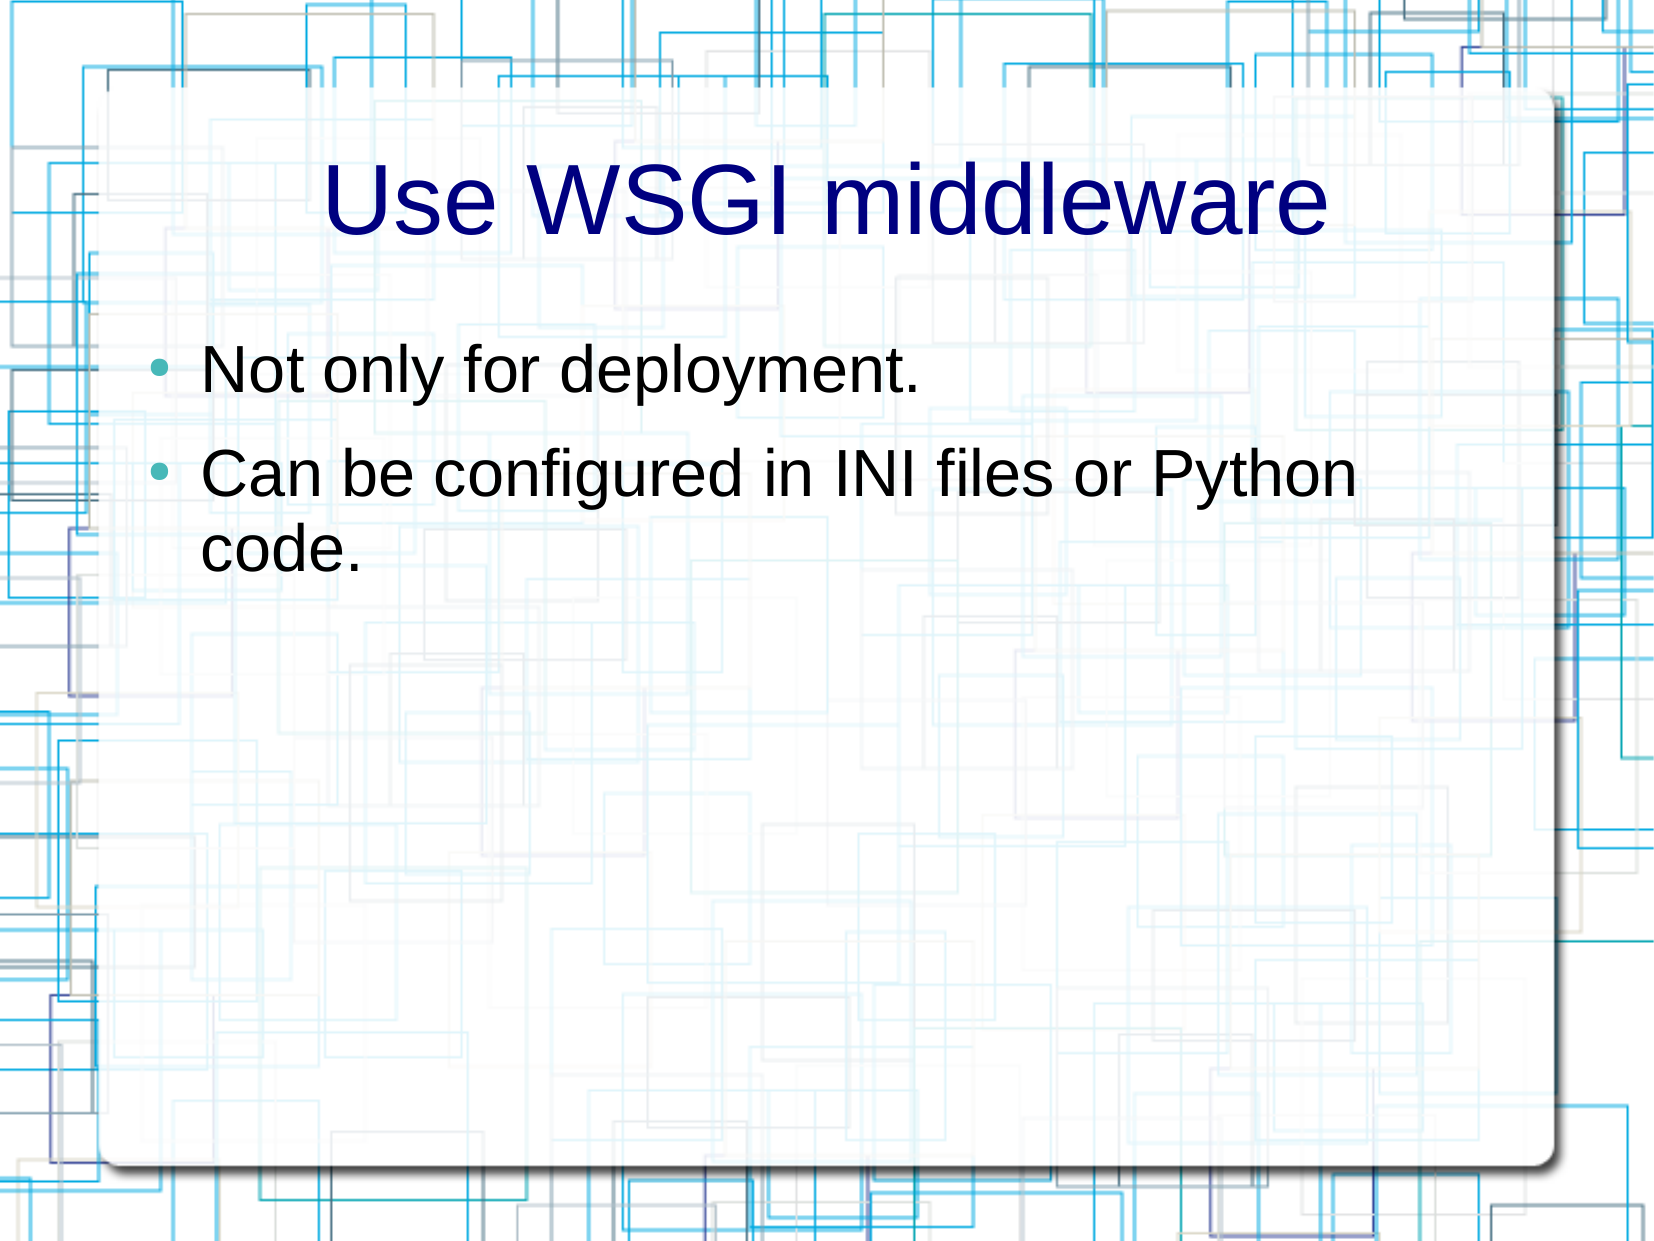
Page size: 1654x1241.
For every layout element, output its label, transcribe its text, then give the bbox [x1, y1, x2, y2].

list Not only for deployment. Can be configured in INI files or Python code. [129, 331, 1524, 1136]
picture [0, 0, 1654, 1241]
title Use WSGI middleware [118, 104, 1536, 297]
